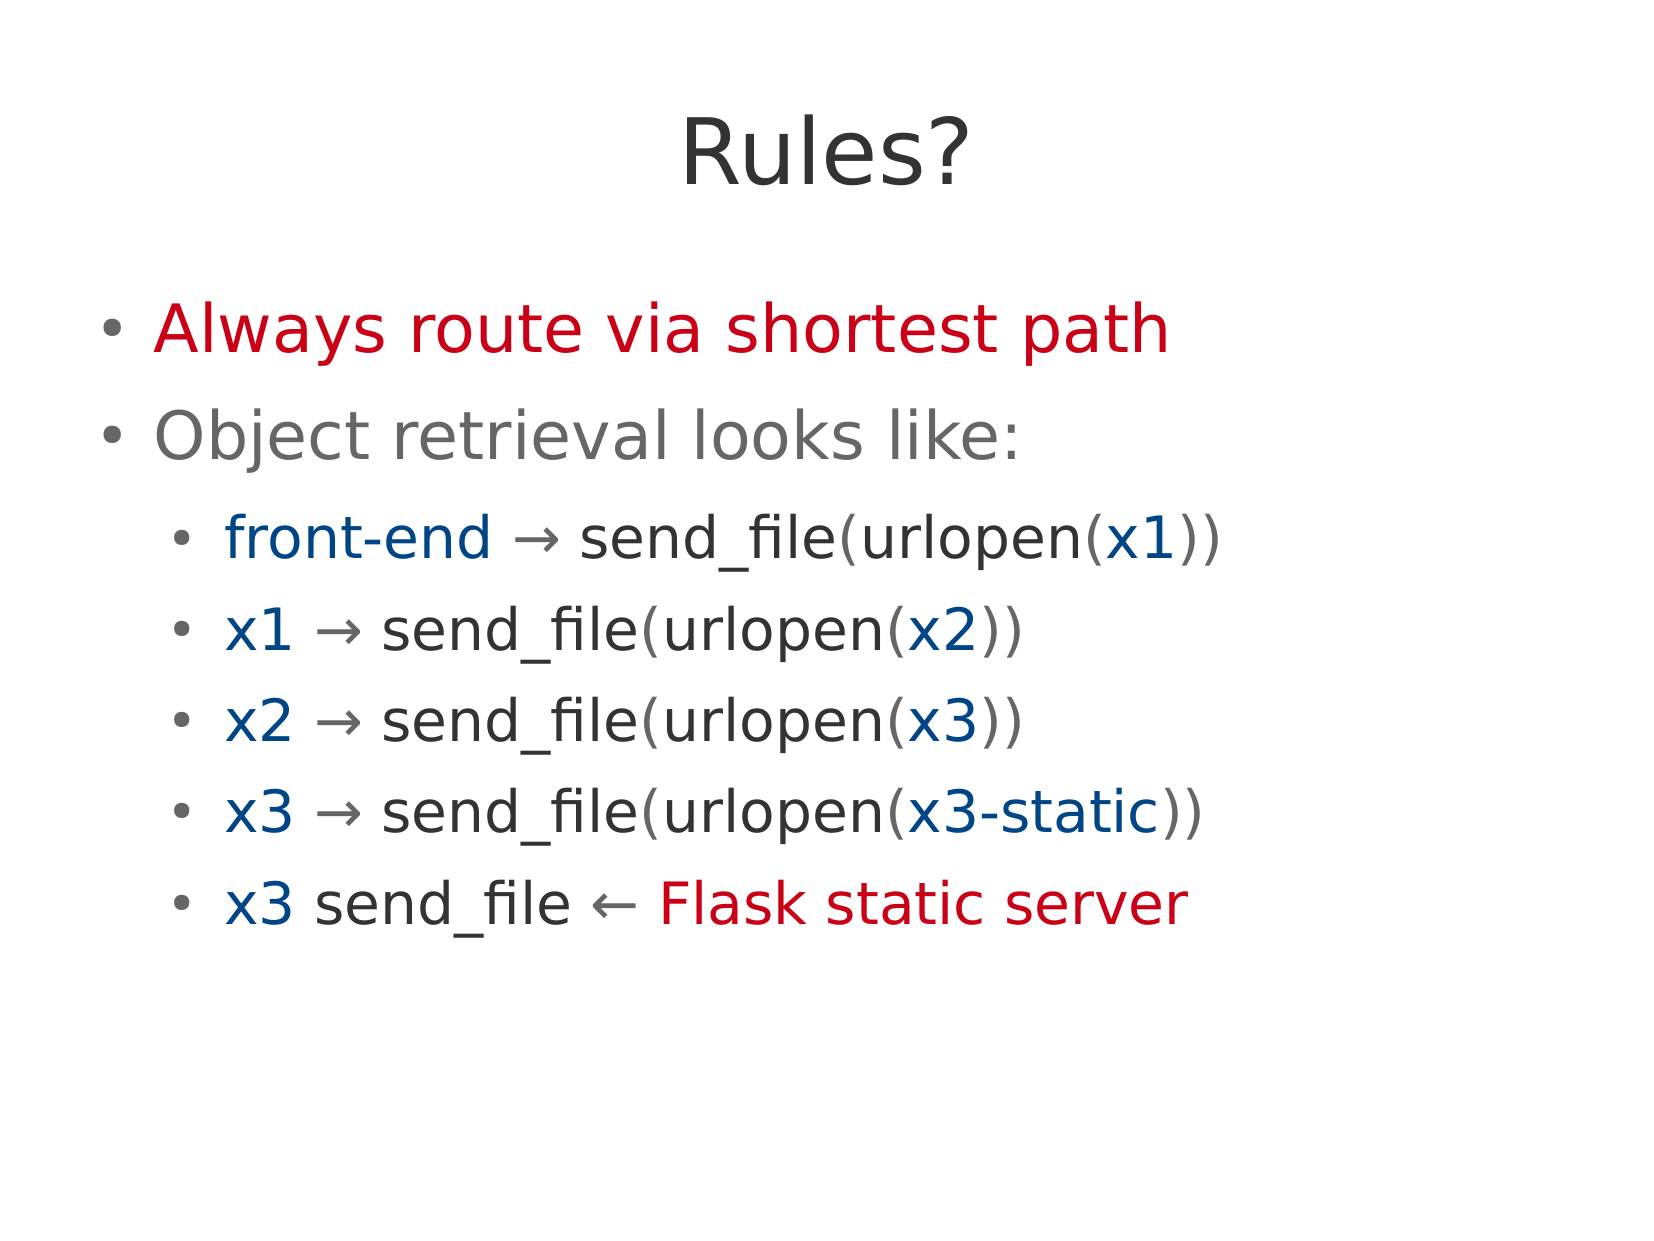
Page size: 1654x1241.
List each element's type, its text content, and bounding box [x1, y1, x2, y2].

title Rules? [82, 56, 1571, 250]
list Always route via shortest path Object retrieval looks like: front-end → send_file(urlopen(x1)) x1 → send_file(urlopen(x2)) x2 → send_file(urlopen(x3)) x3 → send_file(urlopen(x3-static)) x3 send_file ← Flask static server [82, 290, 1571, 1109]
